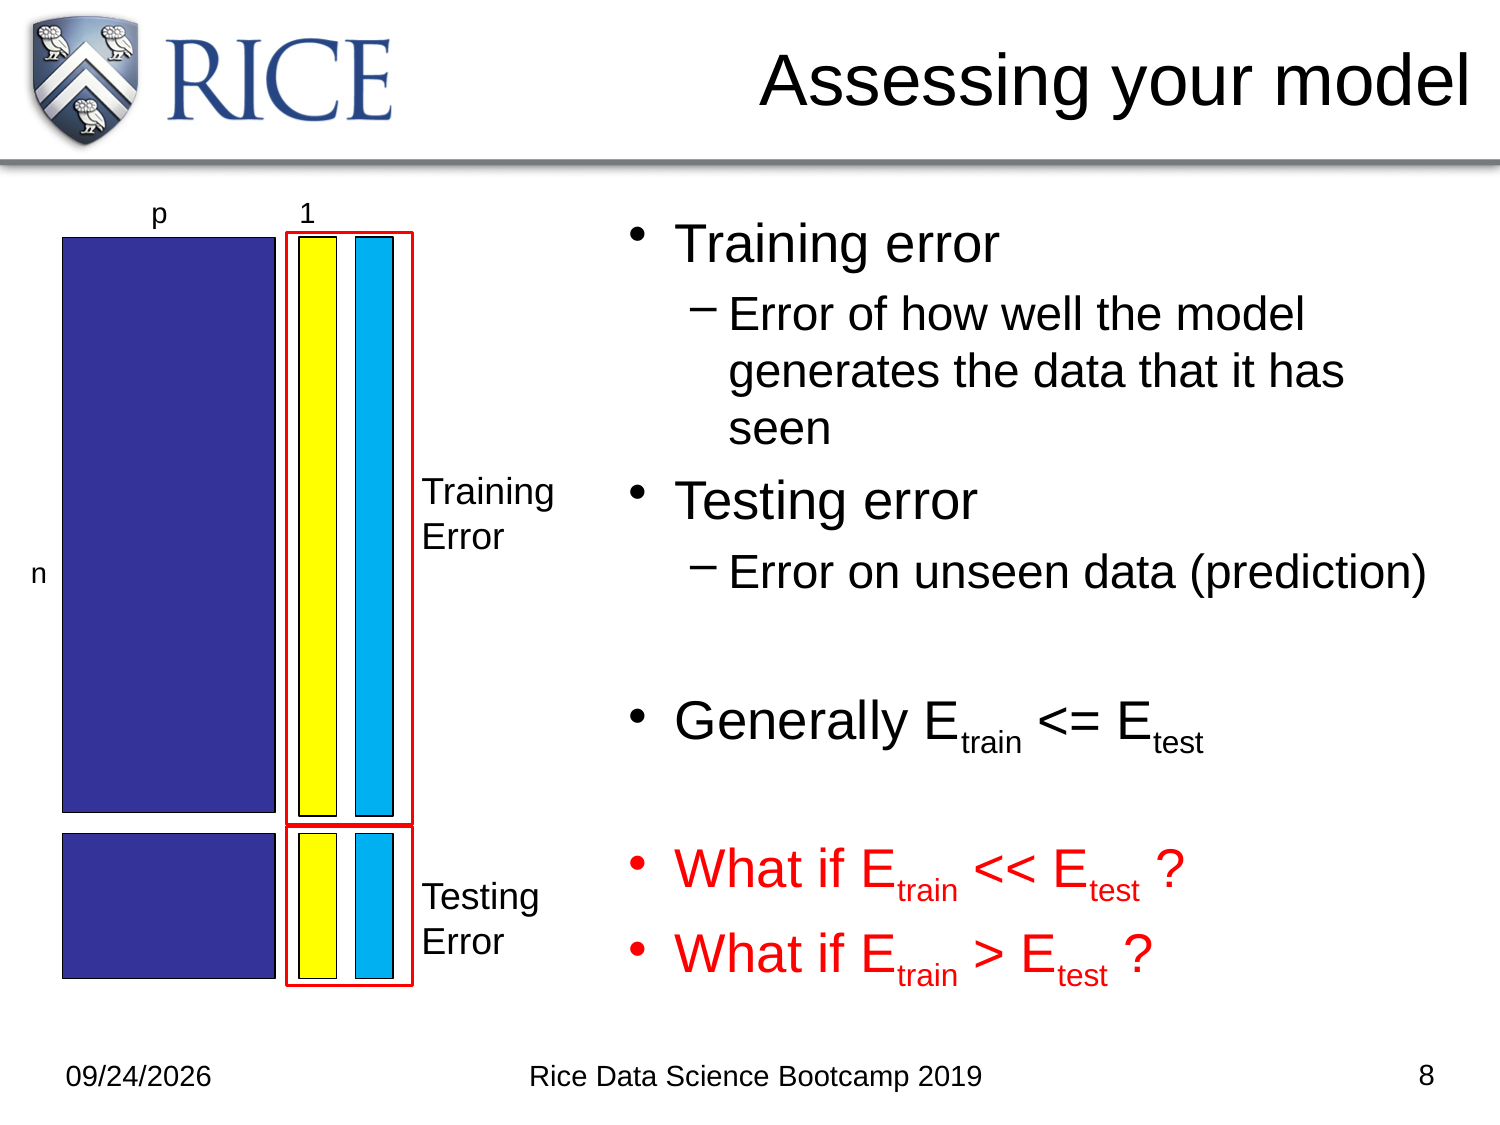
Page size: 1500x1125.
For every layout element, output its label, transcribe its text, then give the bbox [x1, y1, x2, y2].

text_box p 1 [62, 187, 413, 237]
slide_number 08/13/2019 [50, 1050, 364, 1100]
slide_number 18 [1137, 1048, 1450, 1099]
text_box Training Error Testing Error [414, 234, 600, 970]
text_box [298, 237, 337, 817]
title Assessing your model [425, 1, 1488, 152]
text_box n [16, 547, 73, 598]
text_box Training Error Testing Error [406, 828, 411, 970]
text_box [355, 833, 394, 979]
text_box [298, 833, 337, 979]
picture [0, 0, 1500, 1125]
text_box Training Error Testing Error [406, 234, 411, 823]
text_box [62, 237, 275, 813]
text_box [355, 237, 394, 817]
footer Rice Data Science Bootcamp 2019 [425, 1050, 1088, 1100]
text_box [62, 833, 275, 979]
list Training error Error of how well the model generates the data that it has seen Testing error Error on unseen data (prediction) Generally Etrain <= Etest What if Etrain << Etest ? What if Etrain > Etest ? [613, 200, 1450, 1013]
